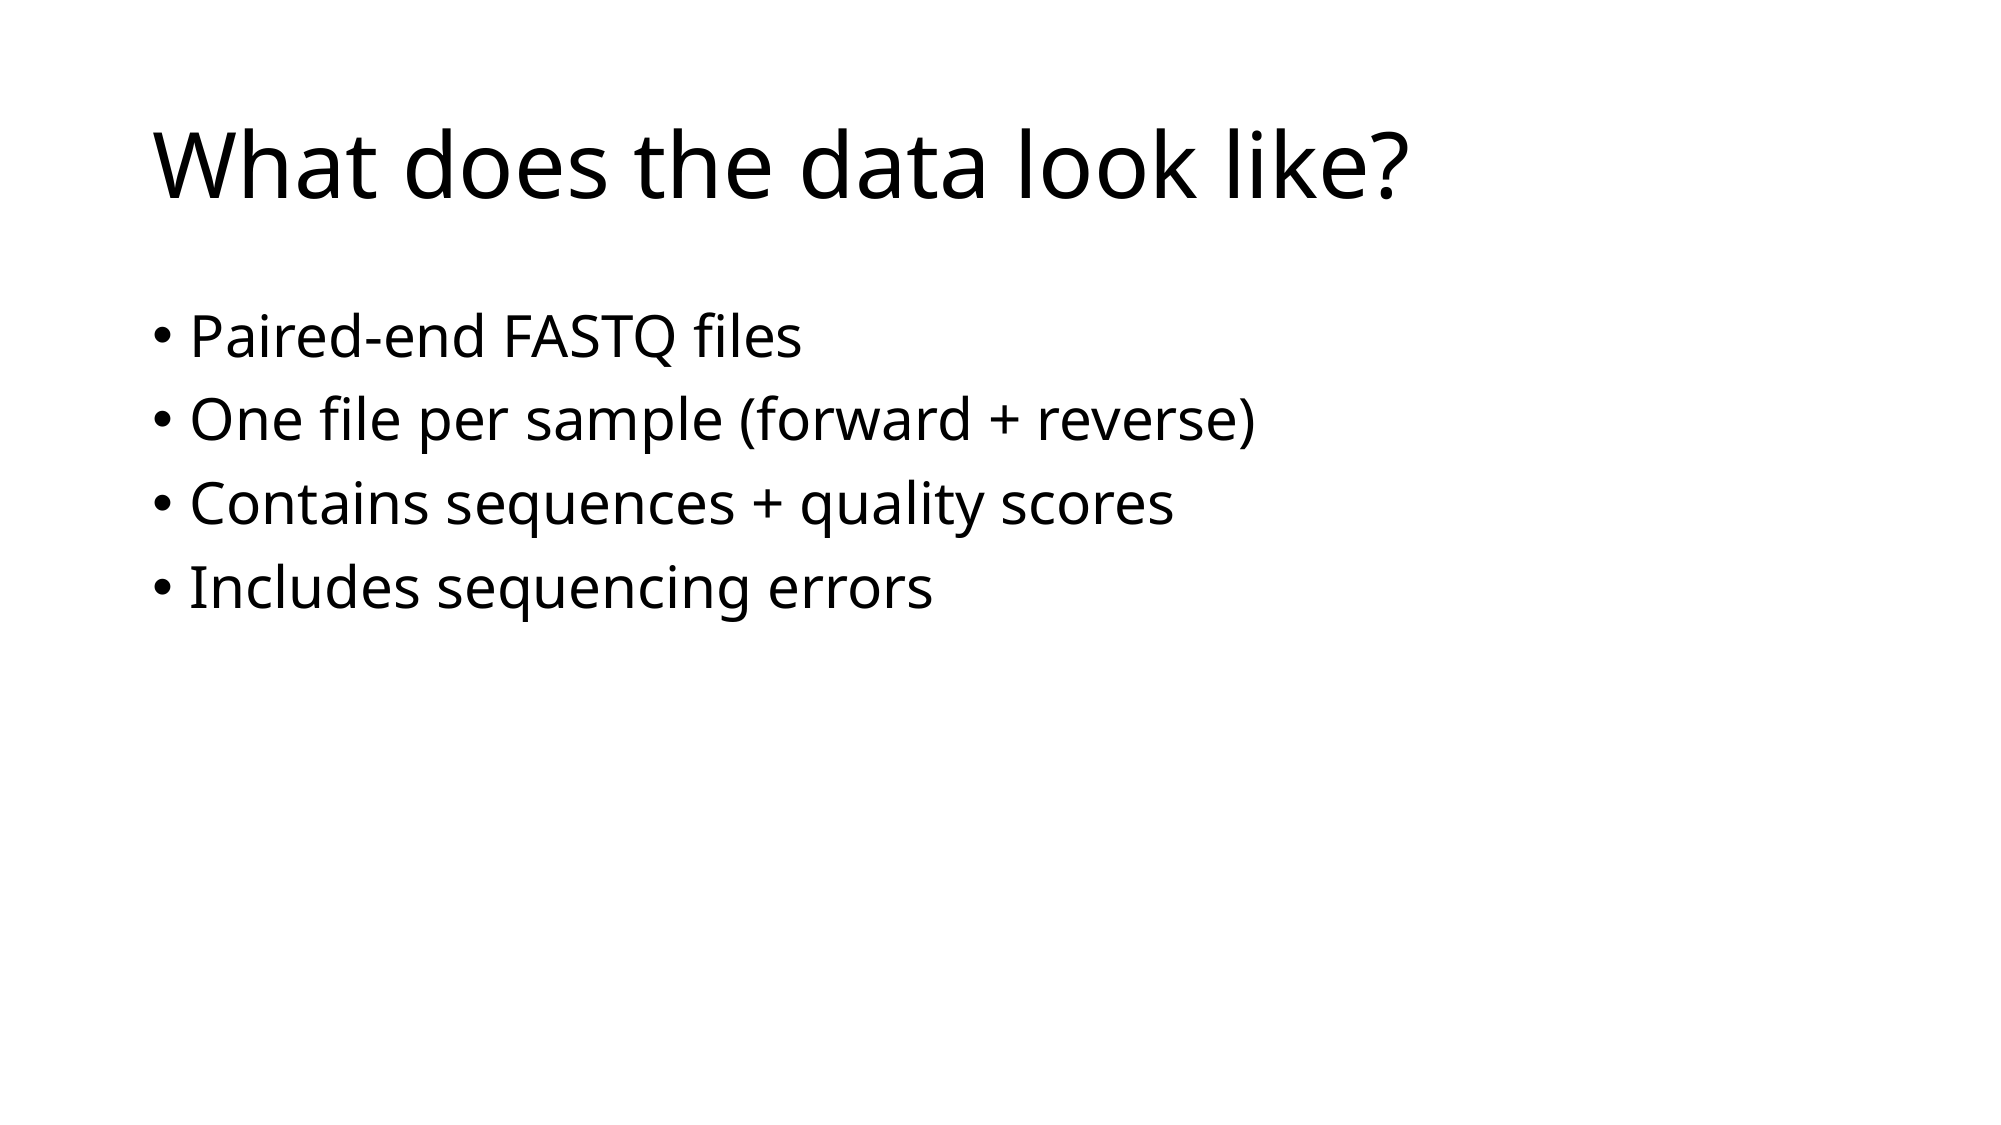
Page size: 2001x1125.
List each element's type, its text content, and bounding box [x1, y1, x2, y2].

list Paired-end FASTQ files One file per sample (forward + reverse) Contains sequences + quality scores Includes sequencing errors [137, 299, 1863, 1014]
title What does the data look like? [137, 59, 1863, 278]
